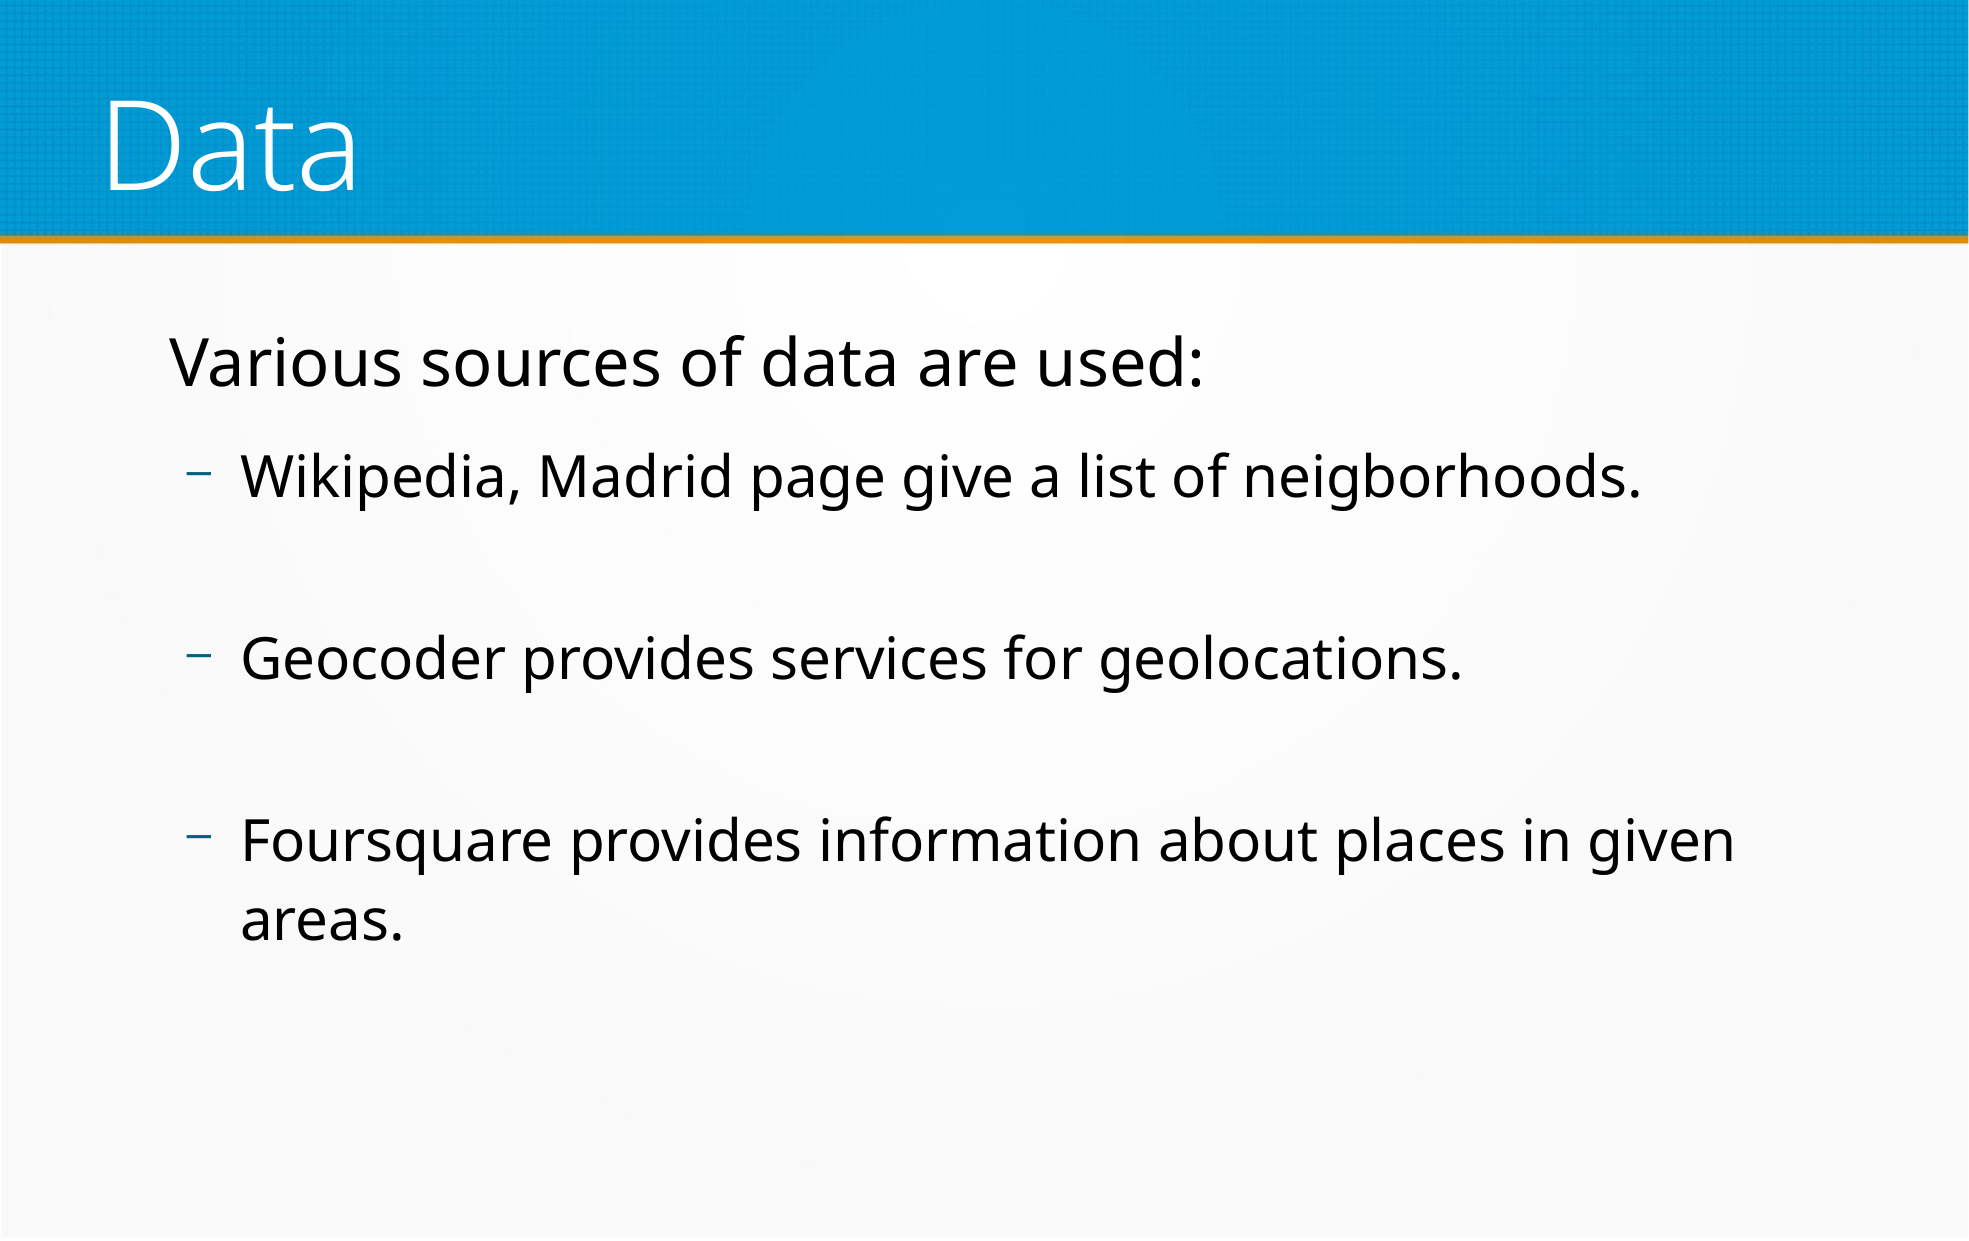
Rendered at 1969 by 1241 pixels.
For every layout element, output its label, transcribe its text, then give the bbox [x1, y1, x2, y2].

picture [0, 233, 1969, 1241]
list Various sources of data are used: Wikipedia, Madrid page give a list of neigborhoods. Geocoder provides services for geolocations. Foursquare provides information about places in given areas. [98, 315, 1861, 1081]
title Data [98, 19, 1870, 227]
